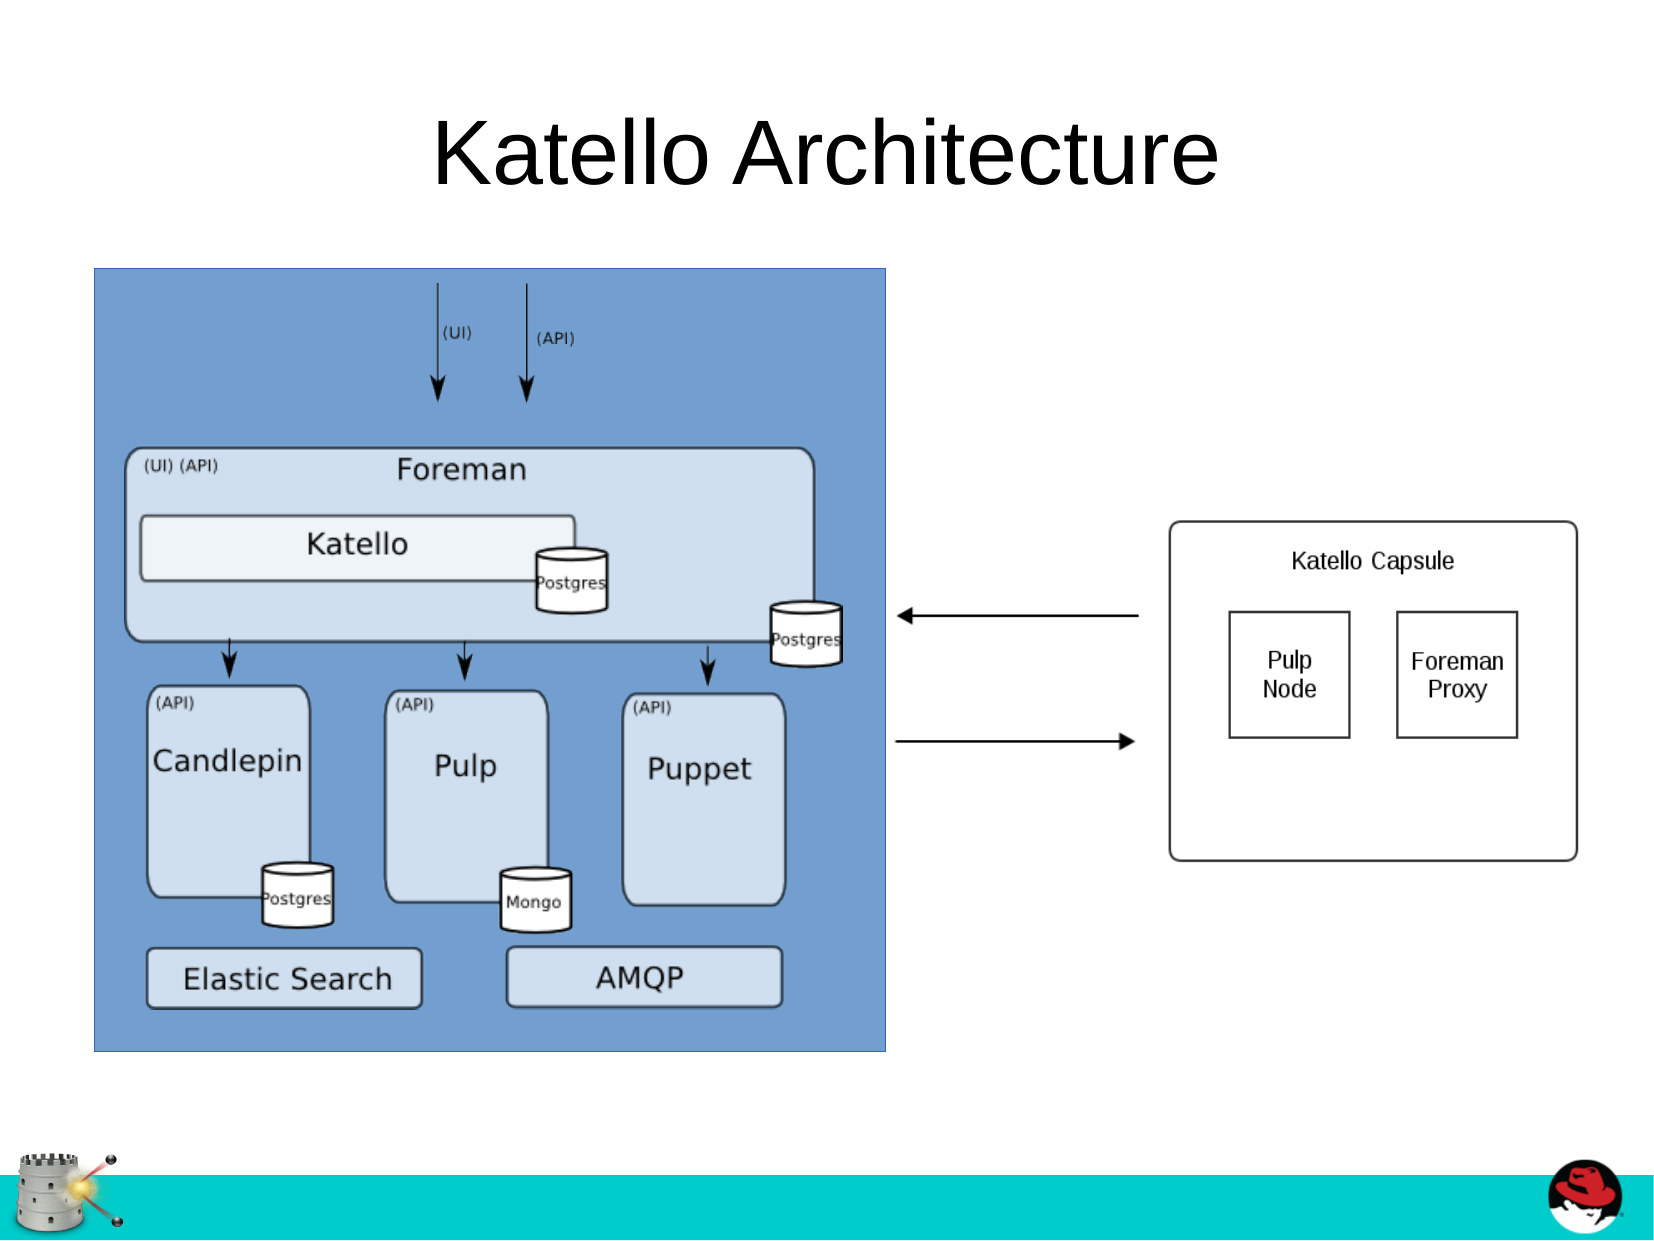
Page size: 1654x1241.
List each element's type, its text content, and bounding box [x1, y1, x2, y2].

picture [886, 283, 1601, 886]
picture [124, 283, 843, 1010]
title Katello Architecture [82, 49, 1571, 257]
picture [5, 1138, 130, 1241]
text_box [94, 268, 886, 1052]
picture [1547, 1157, 1630, 1235]
